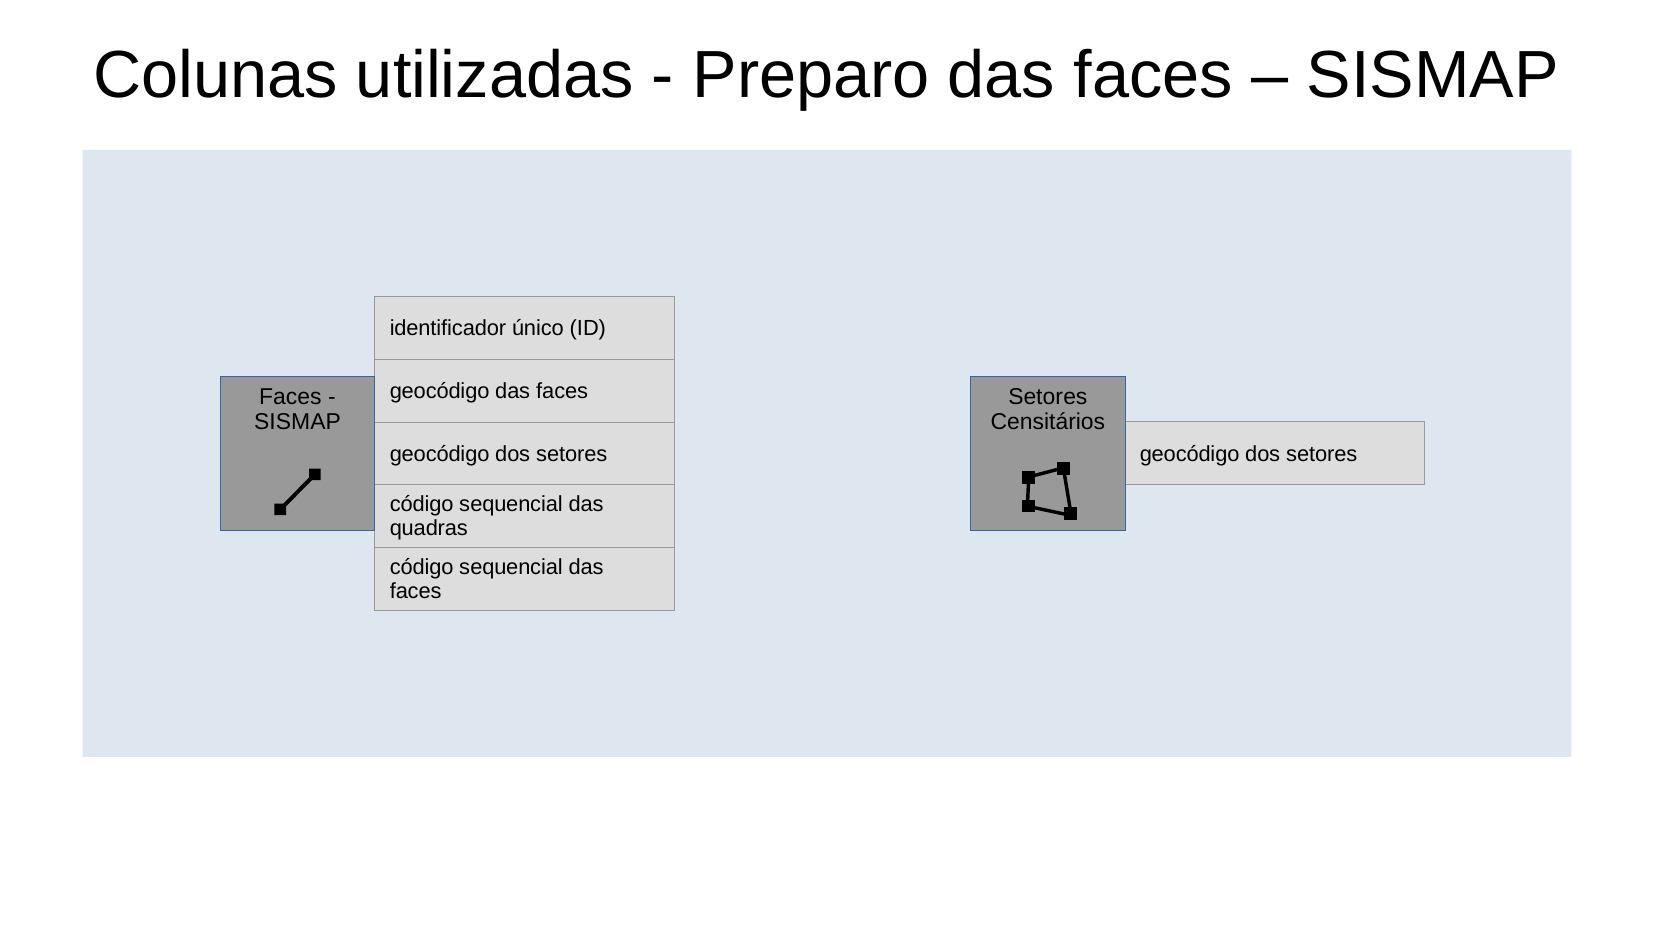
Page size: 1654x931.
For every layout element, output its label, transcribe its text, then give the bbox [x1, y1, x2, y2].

text_box Faces - SISMAP [220, 376, 375, 531]
text_box Setores Censitários [970, 376, 1126, 531]
picture [266, 460, 329, 531]
text_box geocódigo dos setores [1126, 421, 1425, 485]
text_box geocódigo dos setores [375, 422, 675, 484]
list [82, 149, 1572, 757]
title Colunas utilizadas - Preparo das faces – SISMAP [82, 36, 1571, 113]
text_box geocódigo das faces [374, 359, 675, 422]
text_box código sequencial das quadras [374, 484, 675, 547]
text_box identificador único (ID) [374, 296, 675, 359]
picture [1016, 460, 1079, 523]
text_box código sequencial das faces [374, 547, 675, 611]
